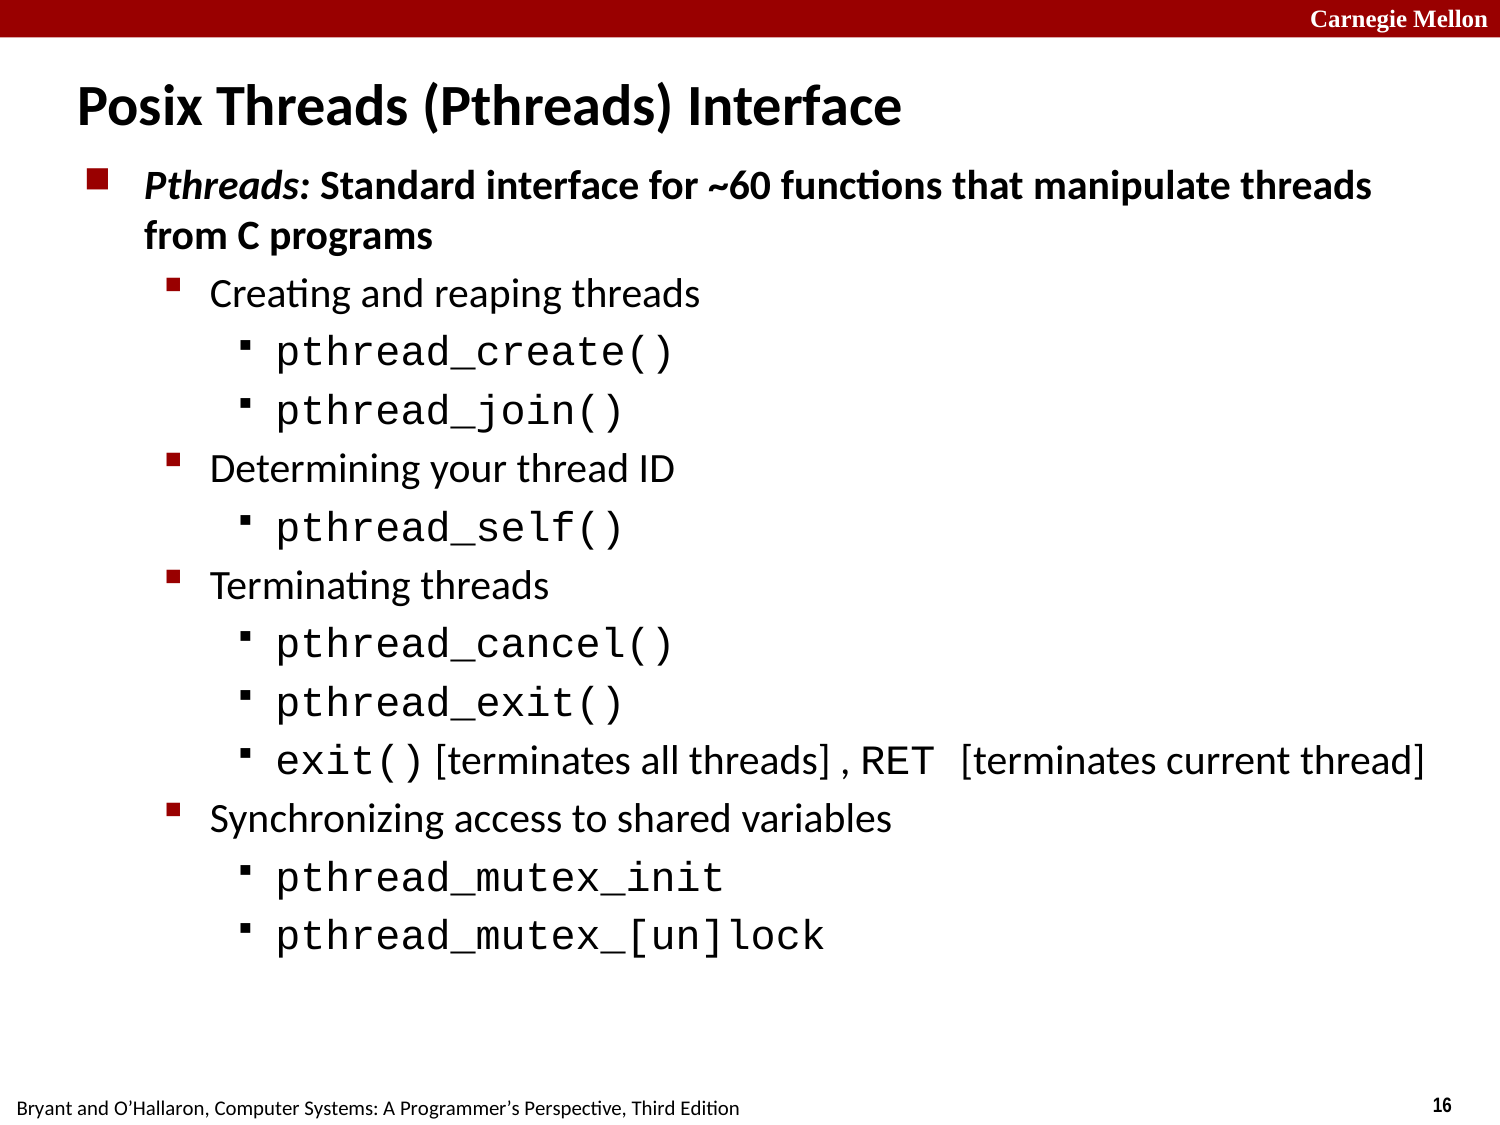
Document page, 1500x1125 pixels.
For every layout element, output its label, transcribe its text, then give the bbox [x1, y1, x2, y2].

list Pthreads: Standard interface for ~60 functions that manipulate threads from C programs Creating and reaping threads pthread_create() pthread_join() Determining your thread ID pthread_self() Terminating threads pthread_cancel() pthread_exit() exit() [terminates all threads] , RET [terminates current thread] Synchronizing access to shared variables pthread_mutex_init pthread_mutex_[un]lock [72, 149, 1450, 1063]
title Posix Threads (Pthreads) Interface [62, 54, 1369, 149]
